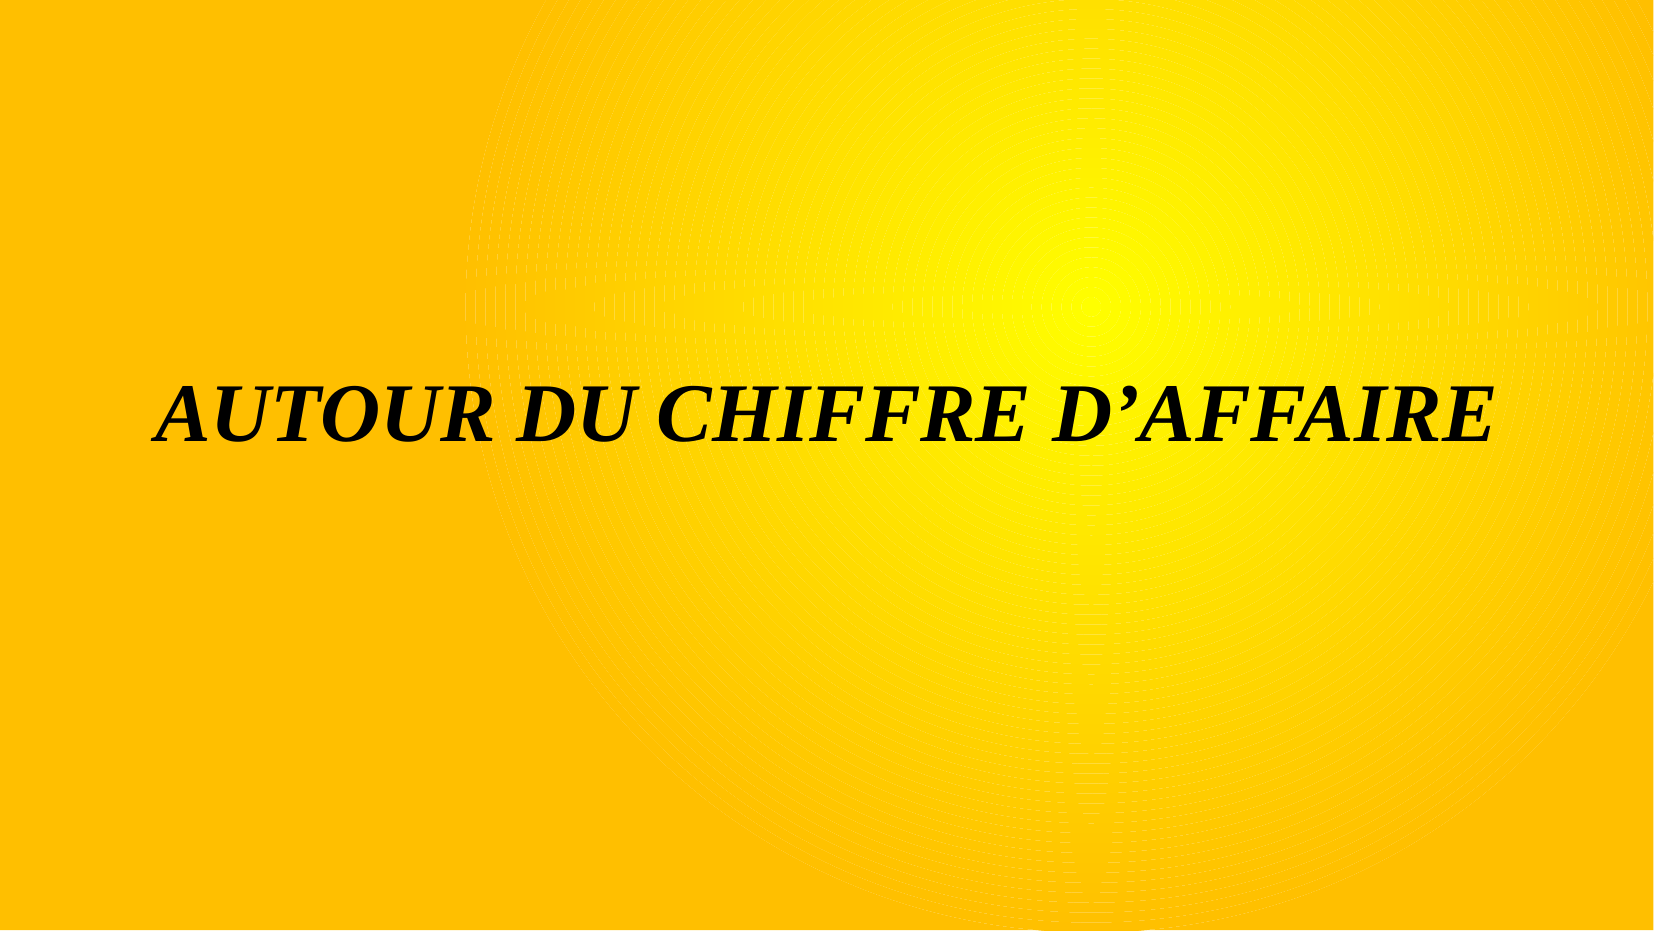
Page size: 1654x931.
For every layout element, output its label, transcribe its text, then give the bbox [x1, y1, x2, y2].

title AUTOUR DU CHIFFRE D’AFFAIRE [0, 354, 1654, 473]
